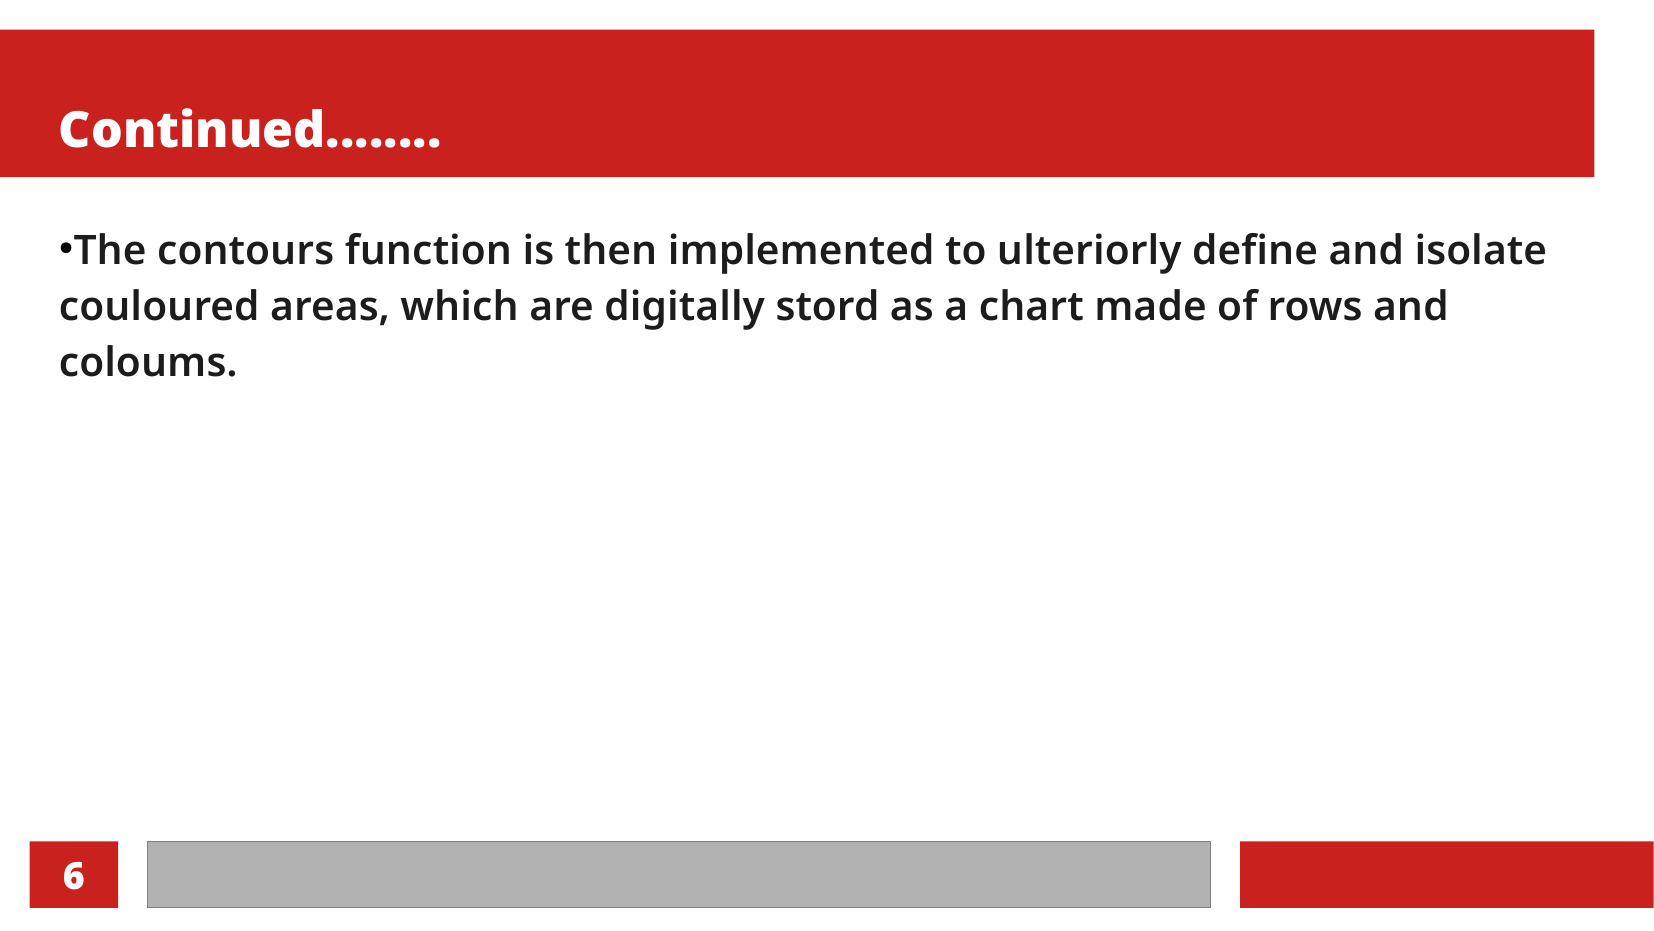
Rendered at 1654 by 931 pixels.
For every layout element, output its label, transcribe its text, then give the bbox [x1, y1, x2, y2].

title Continued........ [59, 44, 1595, 163]
list The contours function is then implemented to ulteriorly define and isolate couloured areas, which are digitally stord as a chart made of rows and coloums. [59, 221, 1565, 798]
